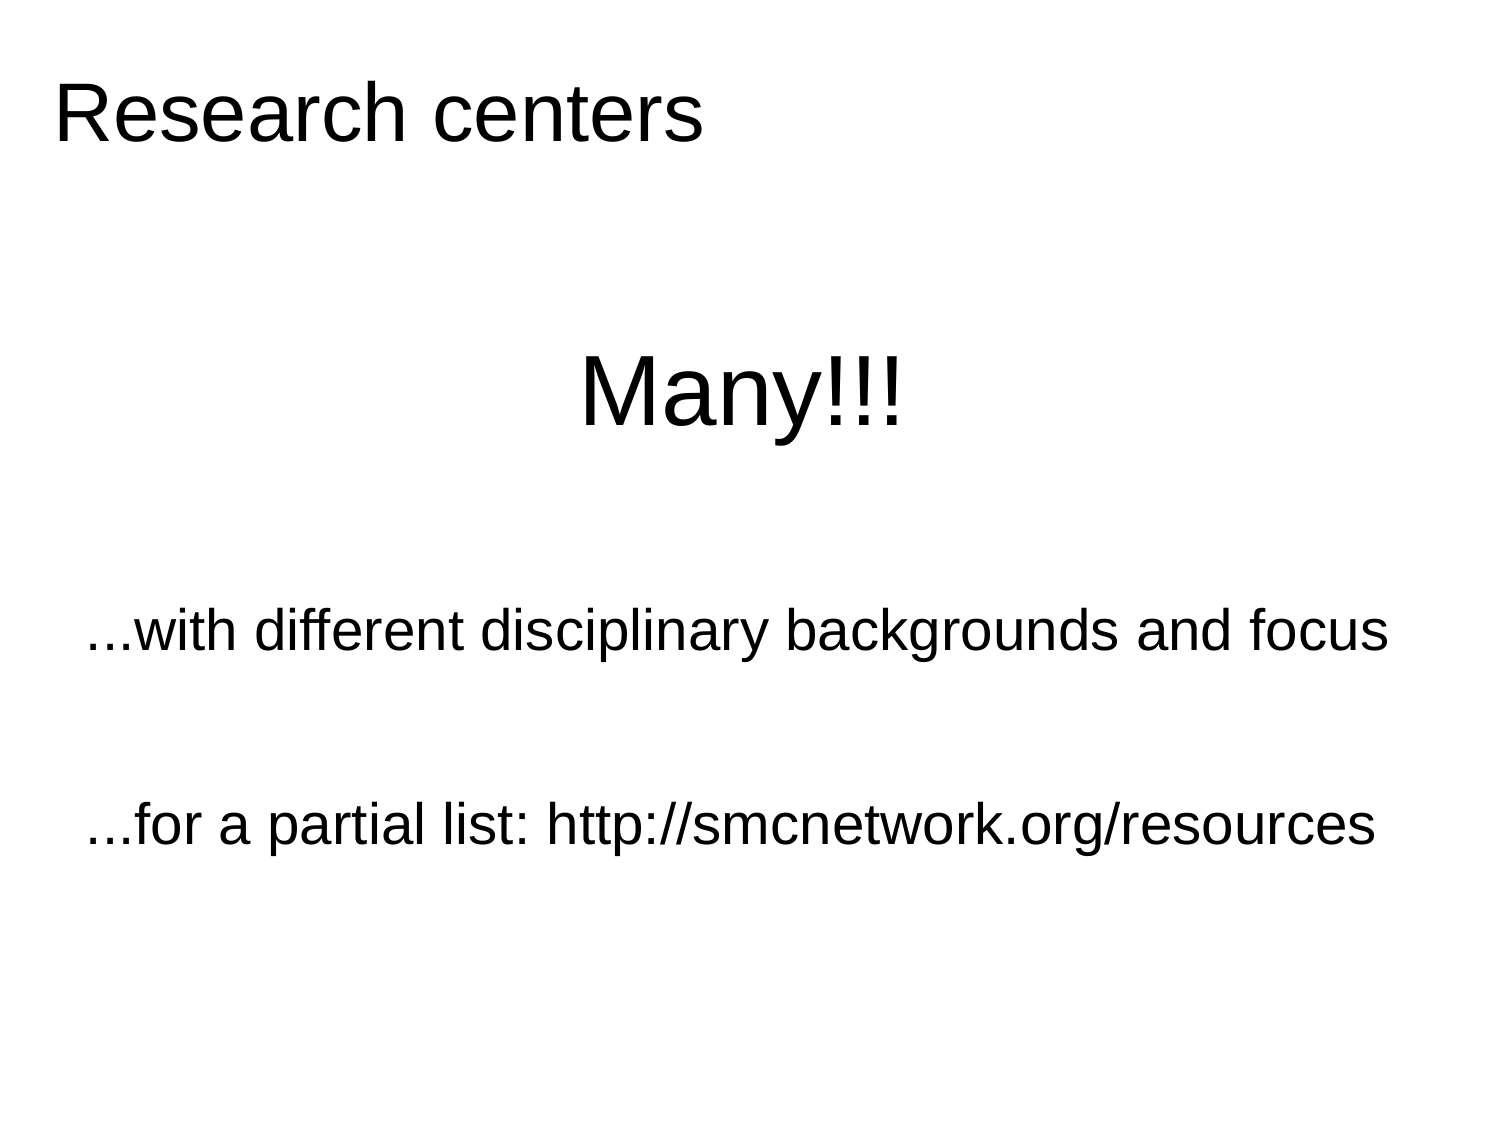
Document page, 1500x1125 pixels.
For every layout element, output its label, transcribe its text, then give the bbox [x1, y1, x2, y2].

list Many!!! ...with different disciplinary backgrounds and focus ...for a partial list: http://smcnetwork.org/resources [15, 174, 1471, 917]
title Research centers [53, 18, 1403, 174]
